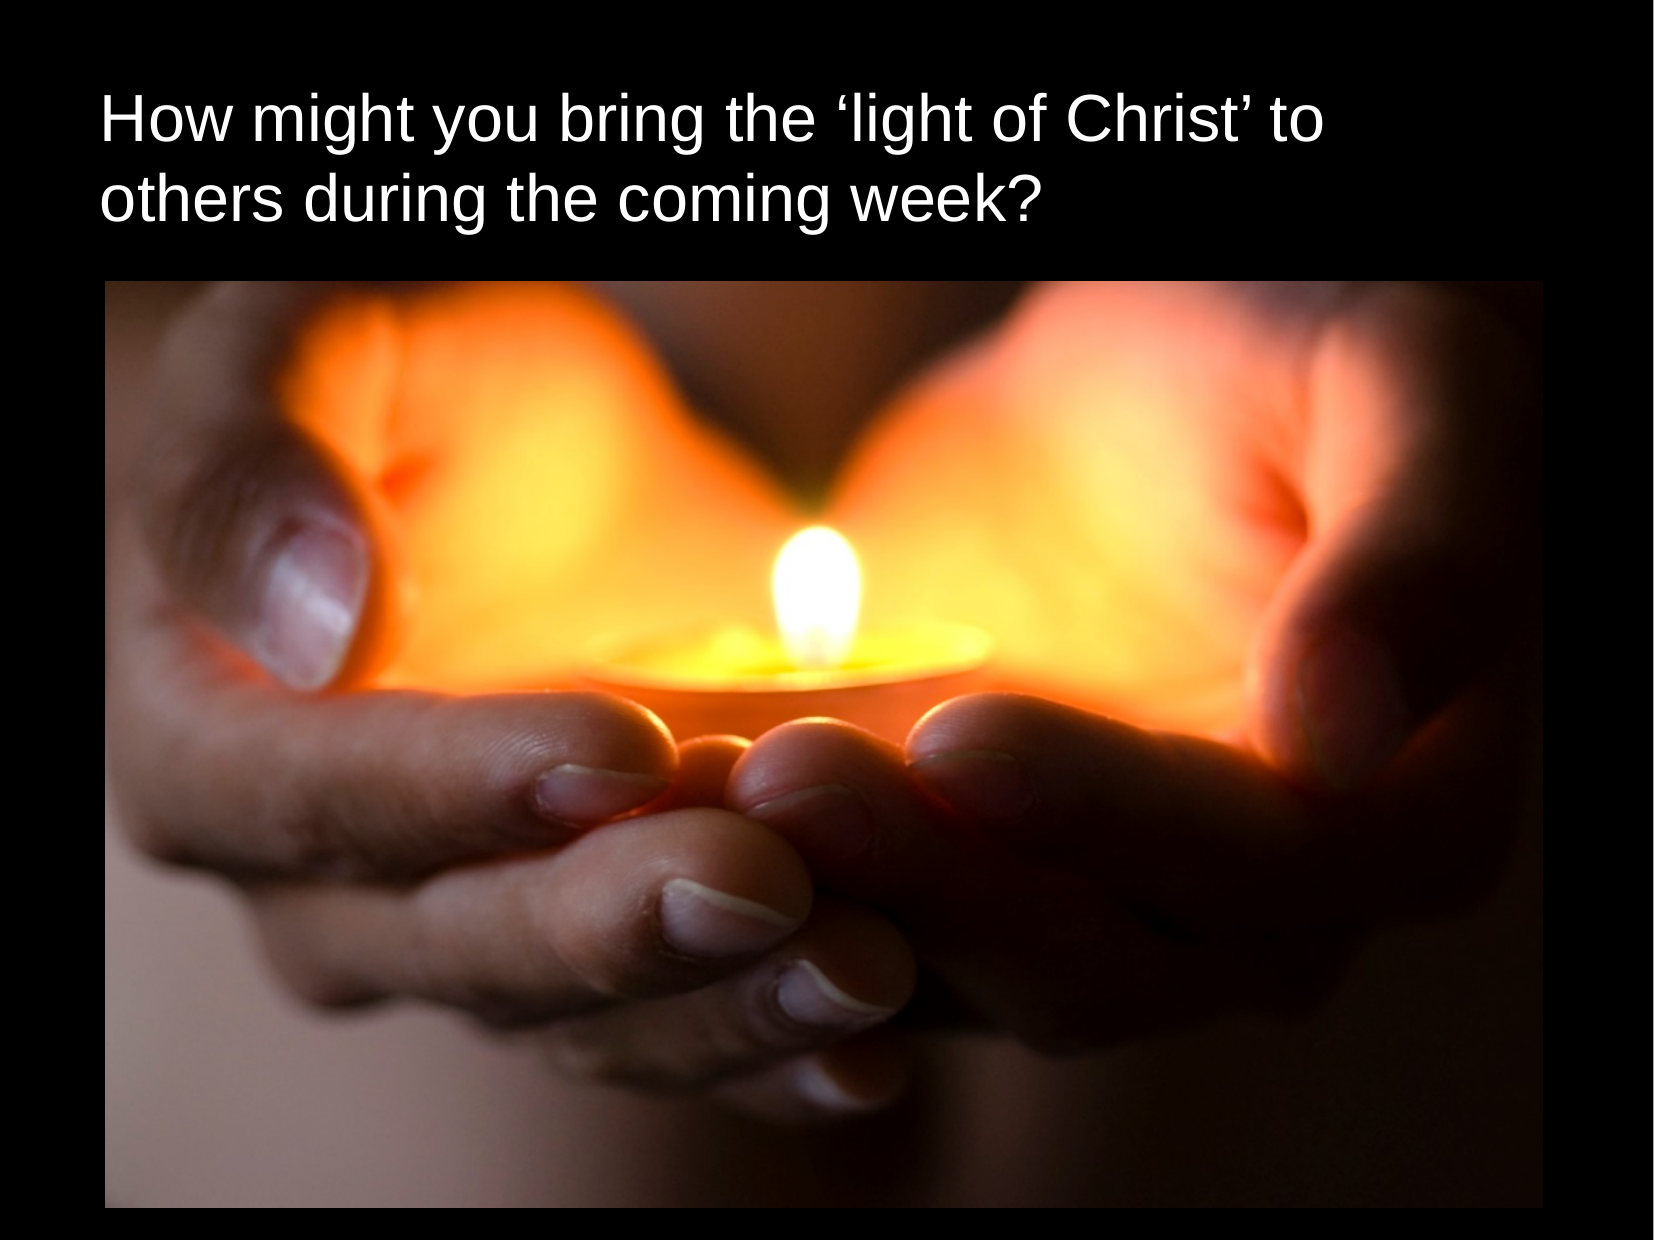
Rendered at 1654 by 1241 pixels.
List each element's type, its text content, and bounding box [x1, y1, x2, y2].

picture [105, 281, 1543, 1208]
text_box How might you bring the ‘light of Christ’ to others during the coming week? [85, 67, 1491, 288]
